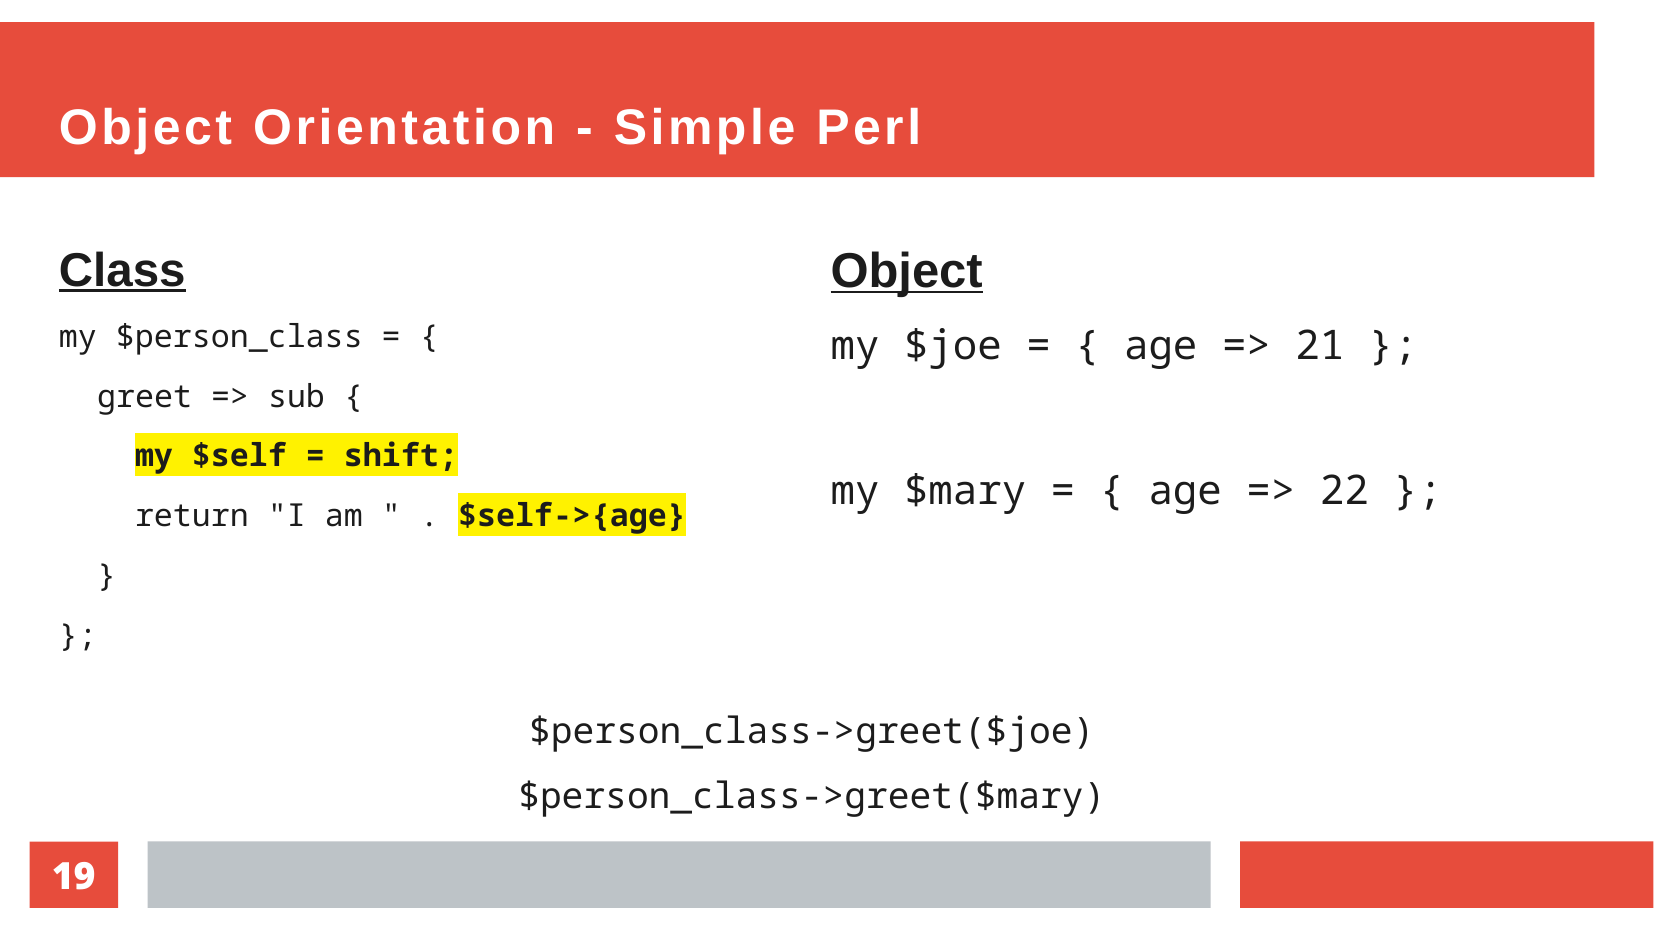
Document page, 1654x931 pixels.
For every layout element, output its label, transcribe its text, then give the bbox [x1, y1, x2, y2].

list Object my $joe = { age => 21 }; my $mary = { age => 22 }; [830, 243, 1566, 519]
list Class my $person_class = { greet => sub { my $self = shift; return "I am " . $self->{age} } }; [59, 243, 794, 661]
title Object Orientation - Simple Perl [59, 44, 1595, 156]
list $person_class->greet($joe) $person_class->greet($mary) [59, 705, 1565, 819]
